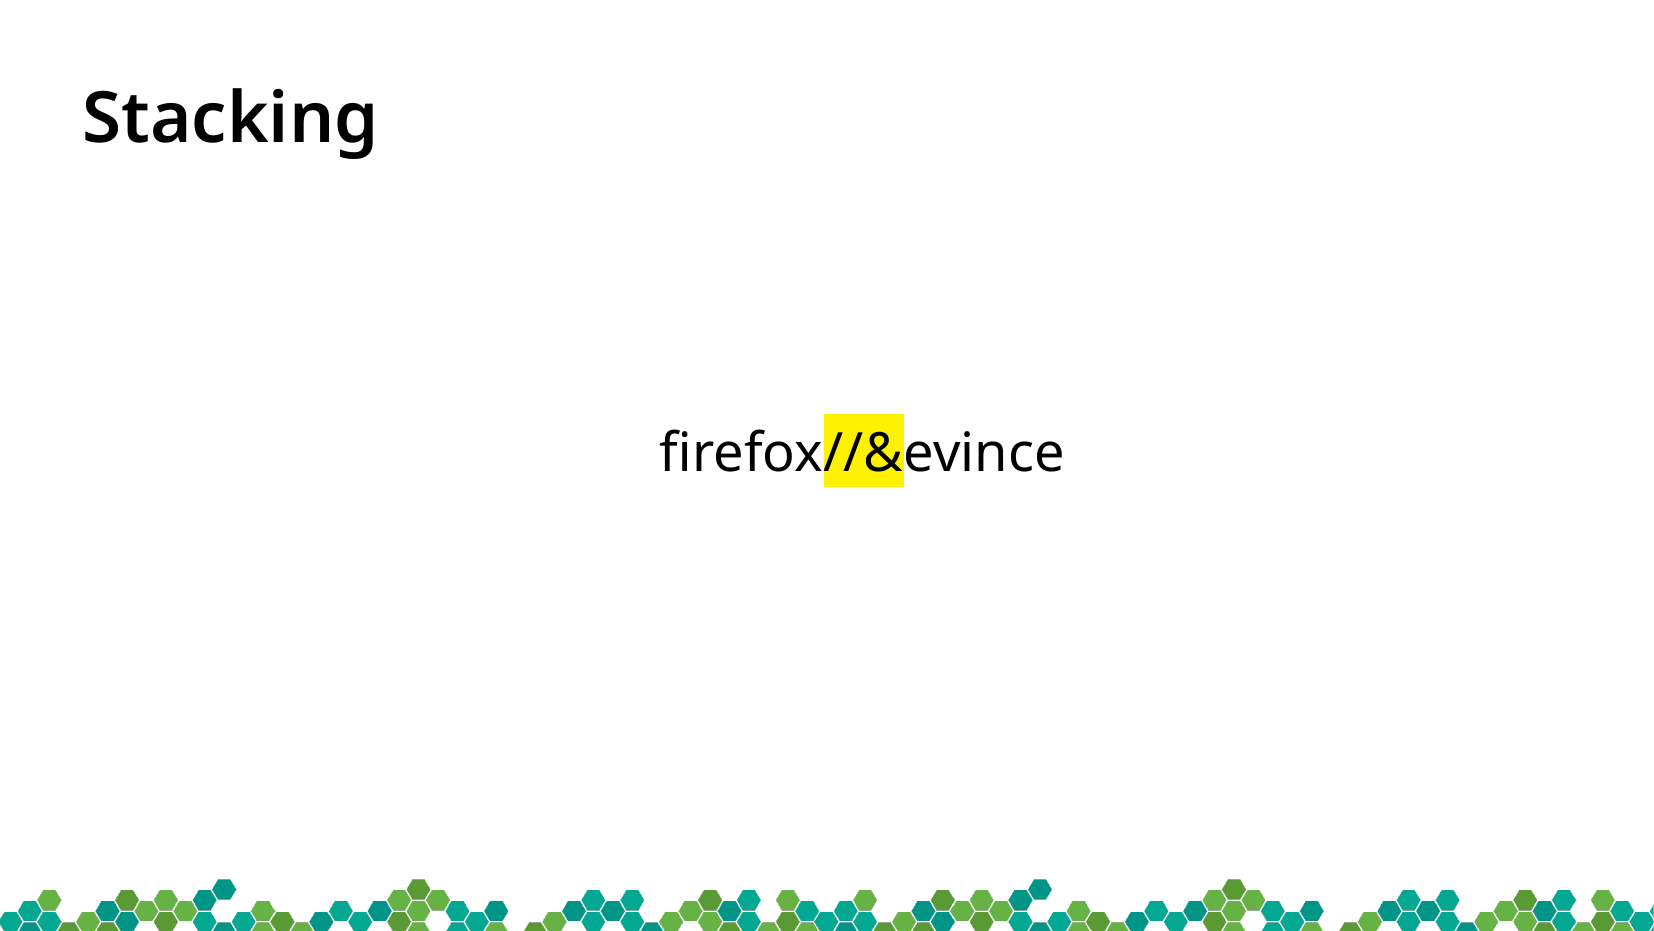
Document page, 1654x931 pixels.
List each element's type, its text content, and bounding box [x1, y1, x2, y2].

title Stacking [82, 37, 1571, 193]
list firefox//&evince [82, 217, 1571, 758]
picture [0, 871, 1654, 931]
